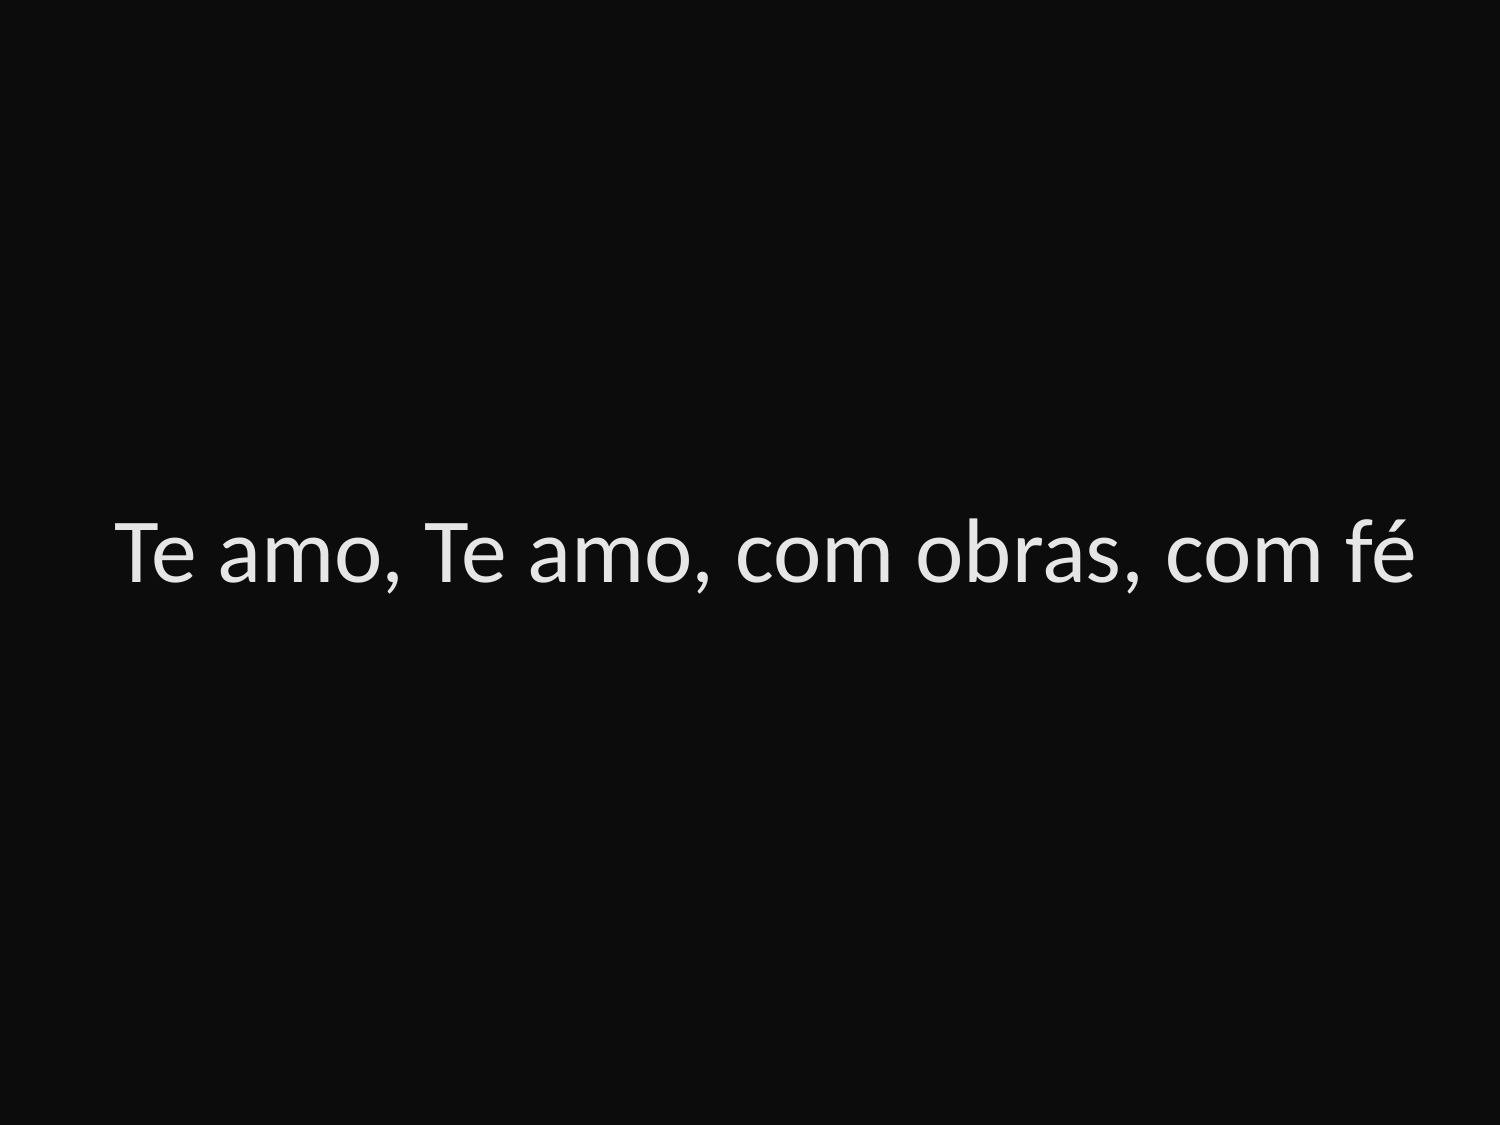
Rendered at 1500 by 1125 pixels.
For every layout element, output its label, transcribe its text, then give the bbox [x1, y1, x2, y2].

title Te amo, Te amo, com obras, com fé [75, 45, 1459, 1047]
